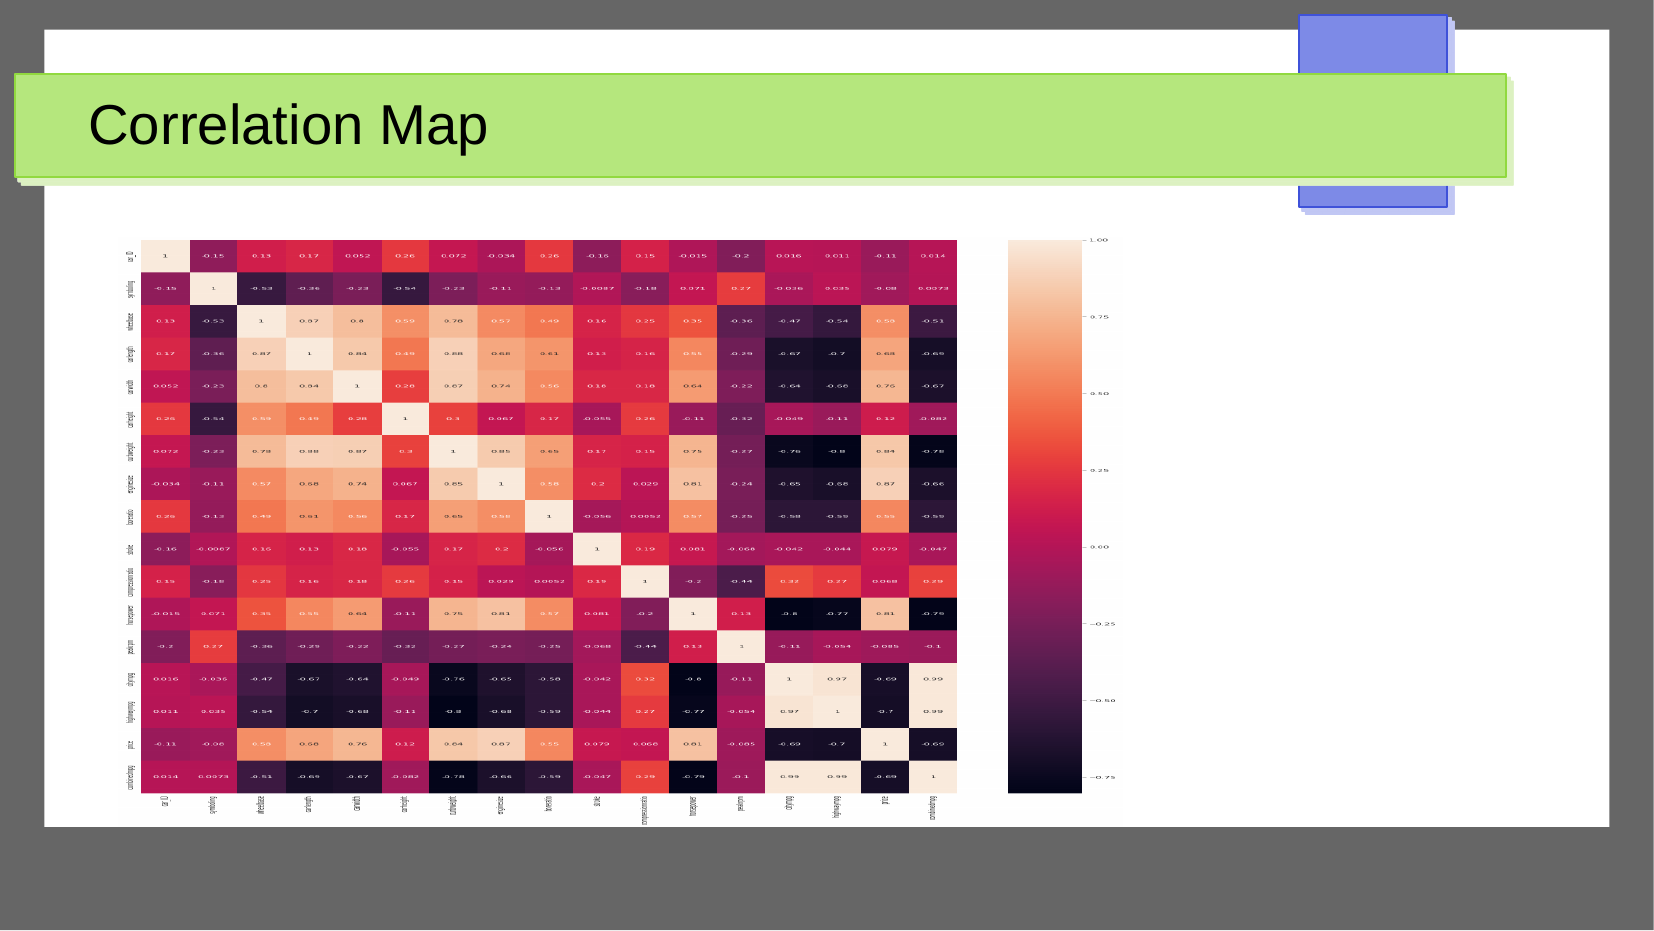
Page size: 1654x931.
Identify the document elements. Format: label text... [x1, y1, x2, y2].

title Correlation Map [88, 73, 1506, 178]
picture [118, 236, 1123, 827]
